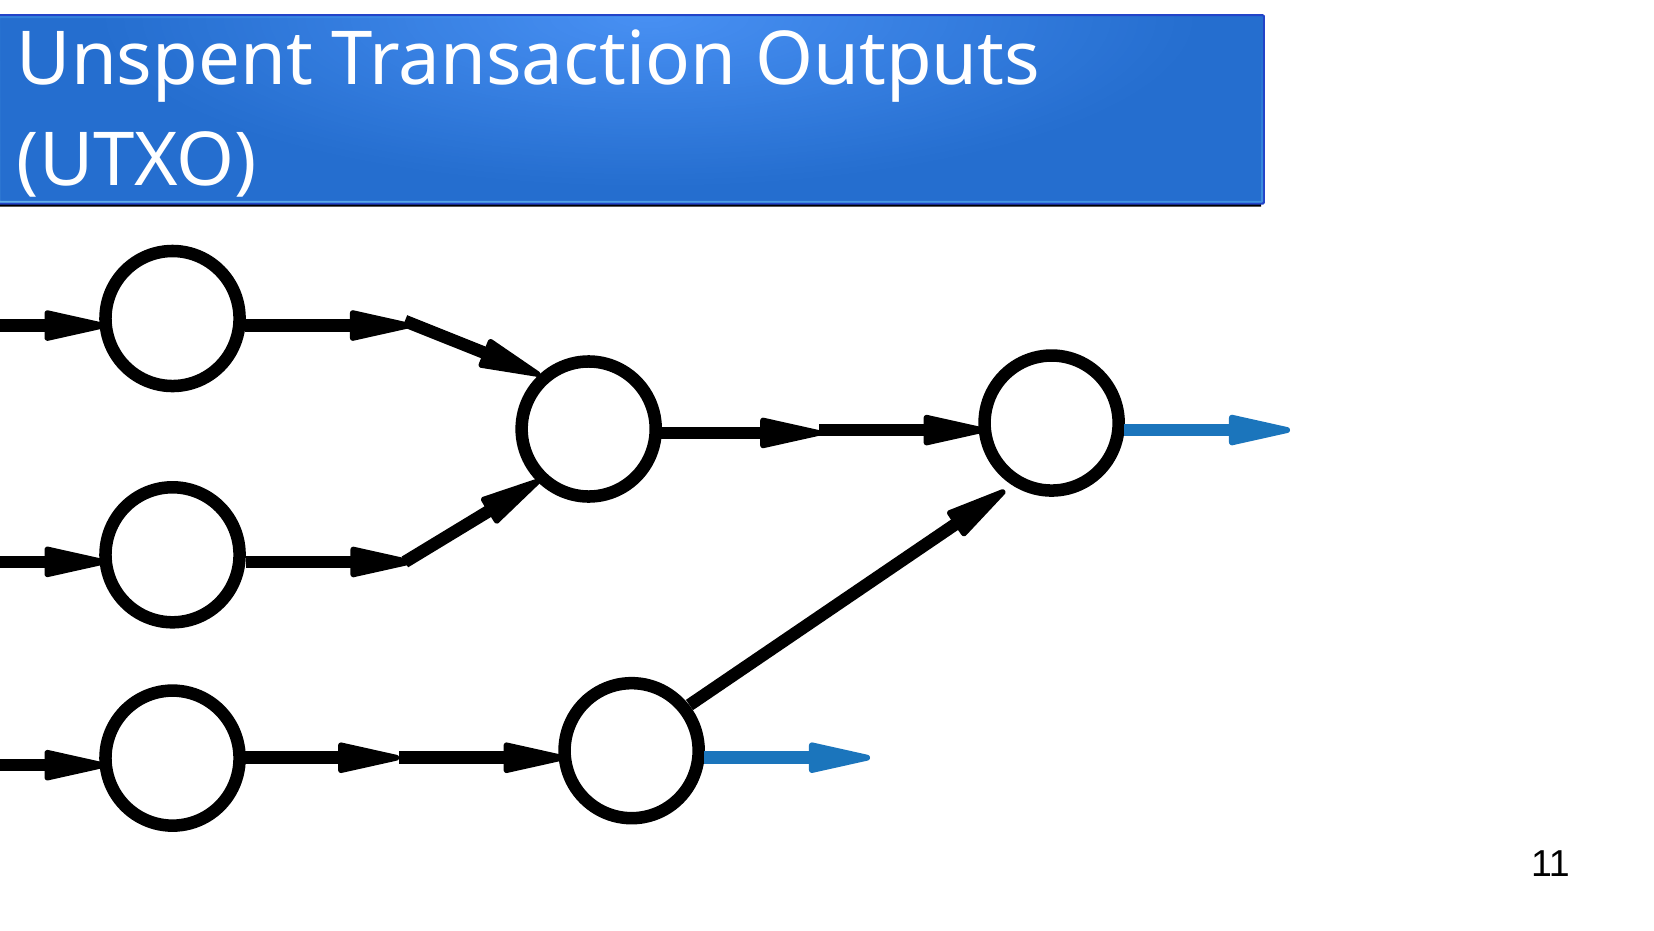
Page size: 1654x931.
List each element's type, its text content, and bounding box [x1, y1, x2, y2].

title Unspent Transaction Outputs (UTXO) [16, 8, 1276, 204]
